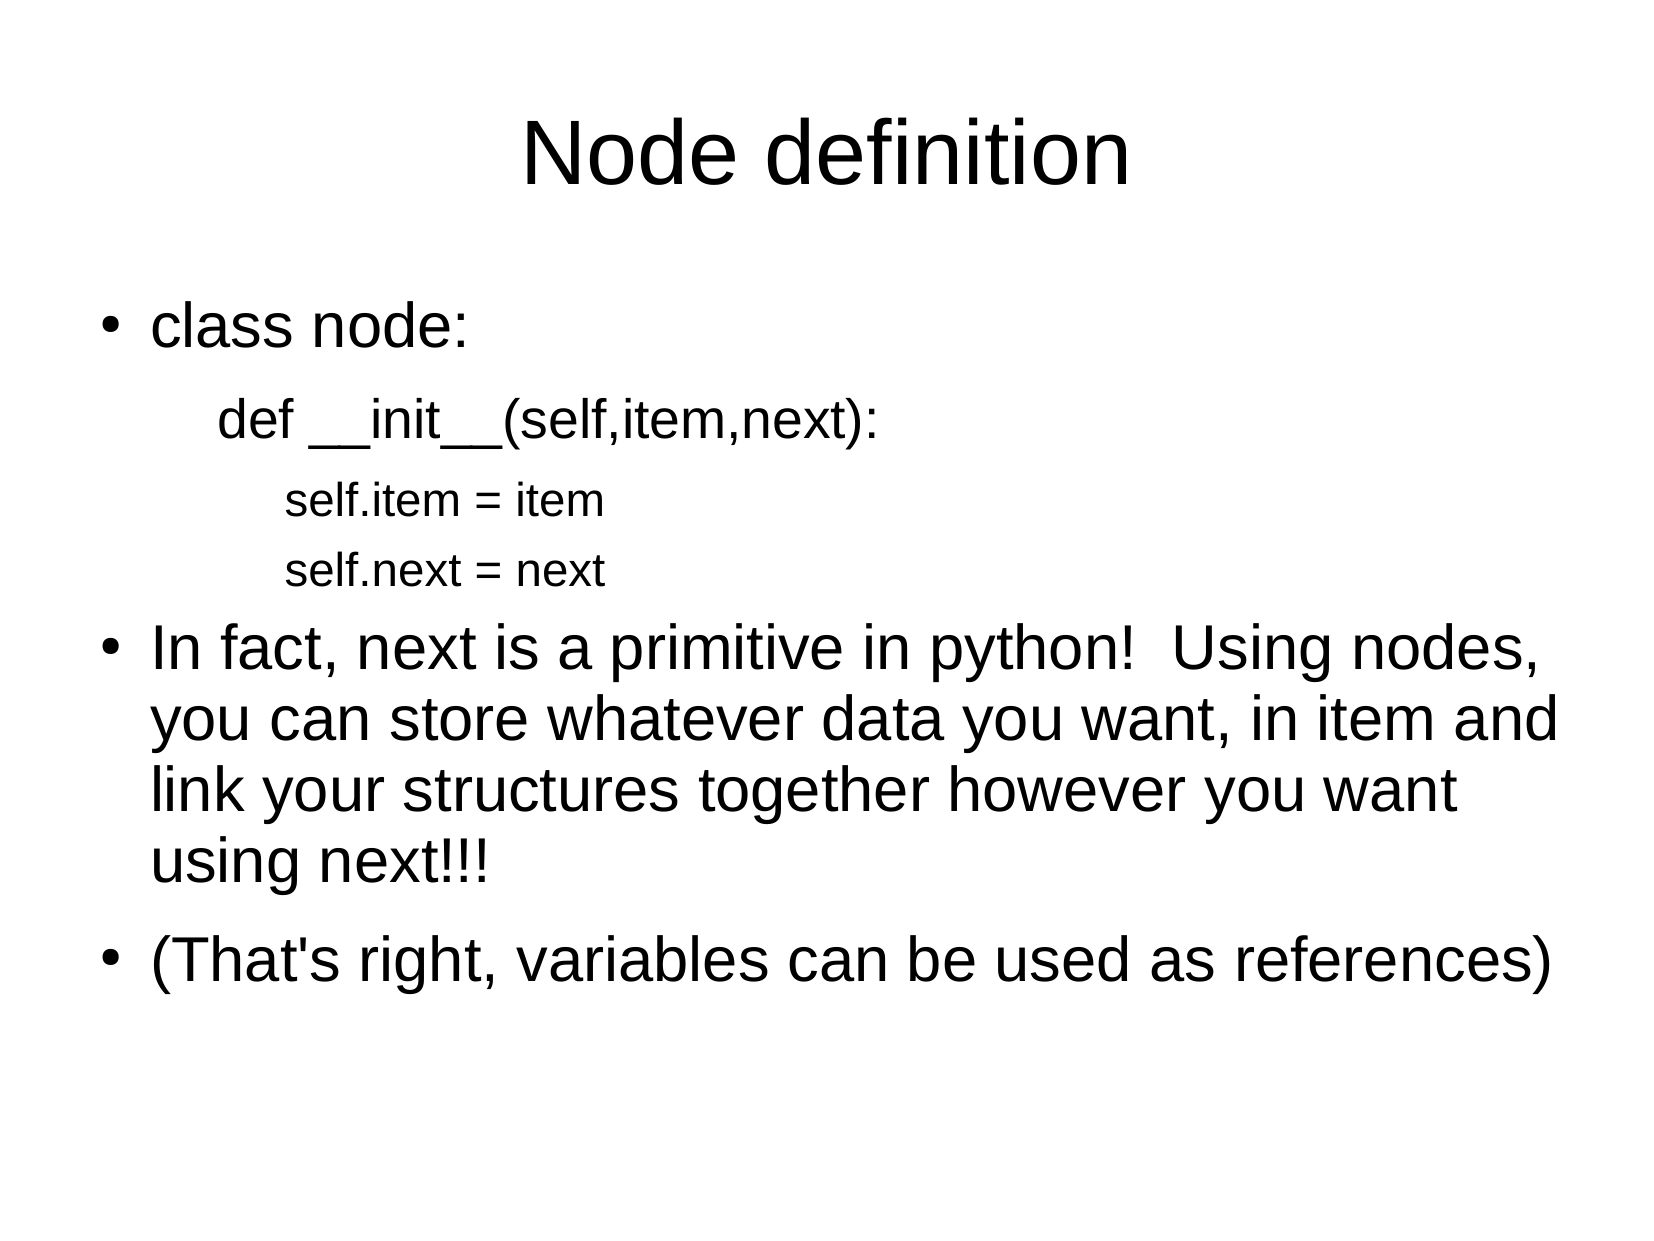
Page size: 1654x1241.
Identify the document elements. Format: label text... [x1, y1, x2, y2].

list class node: def __init__(self,item,next): self.item = item self.next = next In fact, next is a primitive in python! Using nodes, you can store whatever data you want, in item and link your structures together however you want using next!!! (That's right, variables can be used as references) [82, 290, 1571, 1010]
title Node definition [82, 49, 1571, 257]
